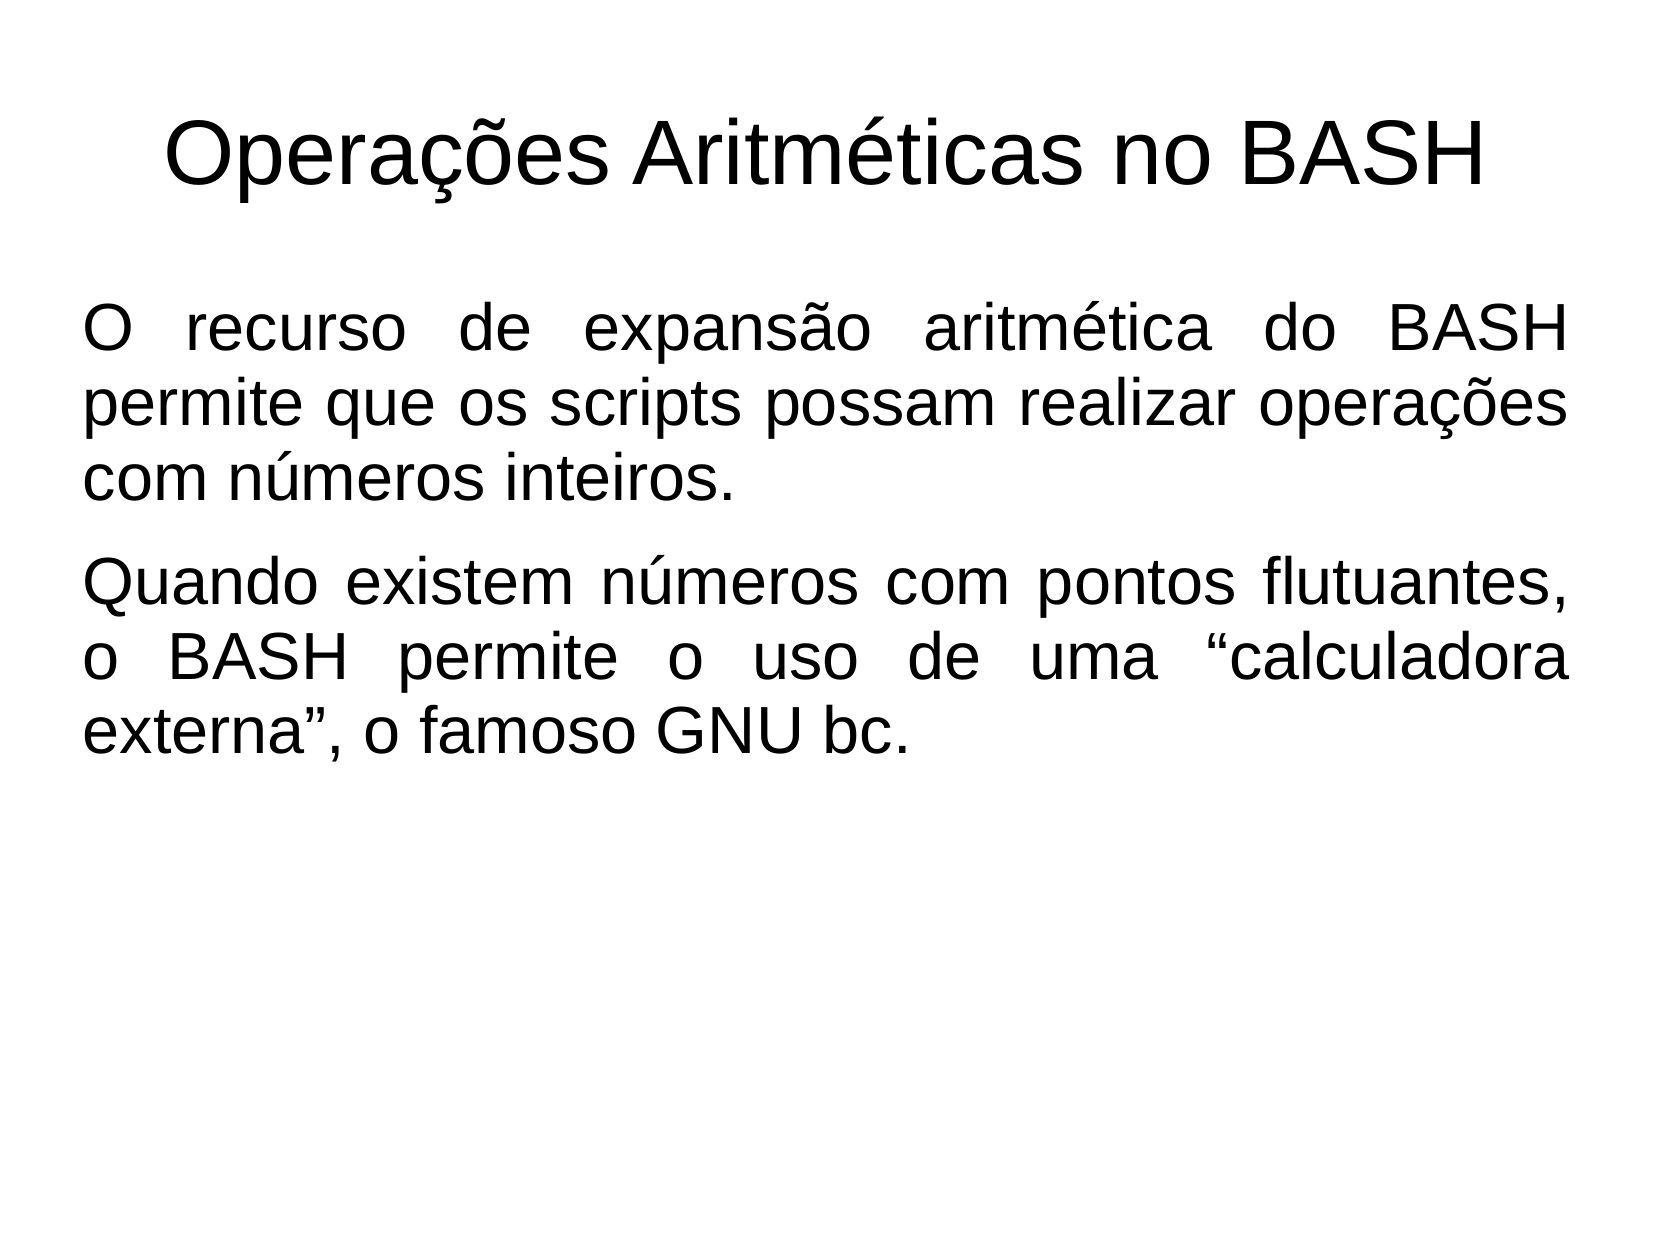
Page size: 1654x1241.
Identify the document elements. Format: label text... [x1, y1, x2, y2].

title Operações Aritméticas no BASH [82, 49, 1571, 257]
list O recurso de expansão aritmética do BASH permite que os scripts possam realizar operações com números inteiros. Quando existem números com pontos flutuantes, o BASH permite o uso de uma “calculadora externa”, o famoso GNU bc. [82, 290, 1571, 1010]
